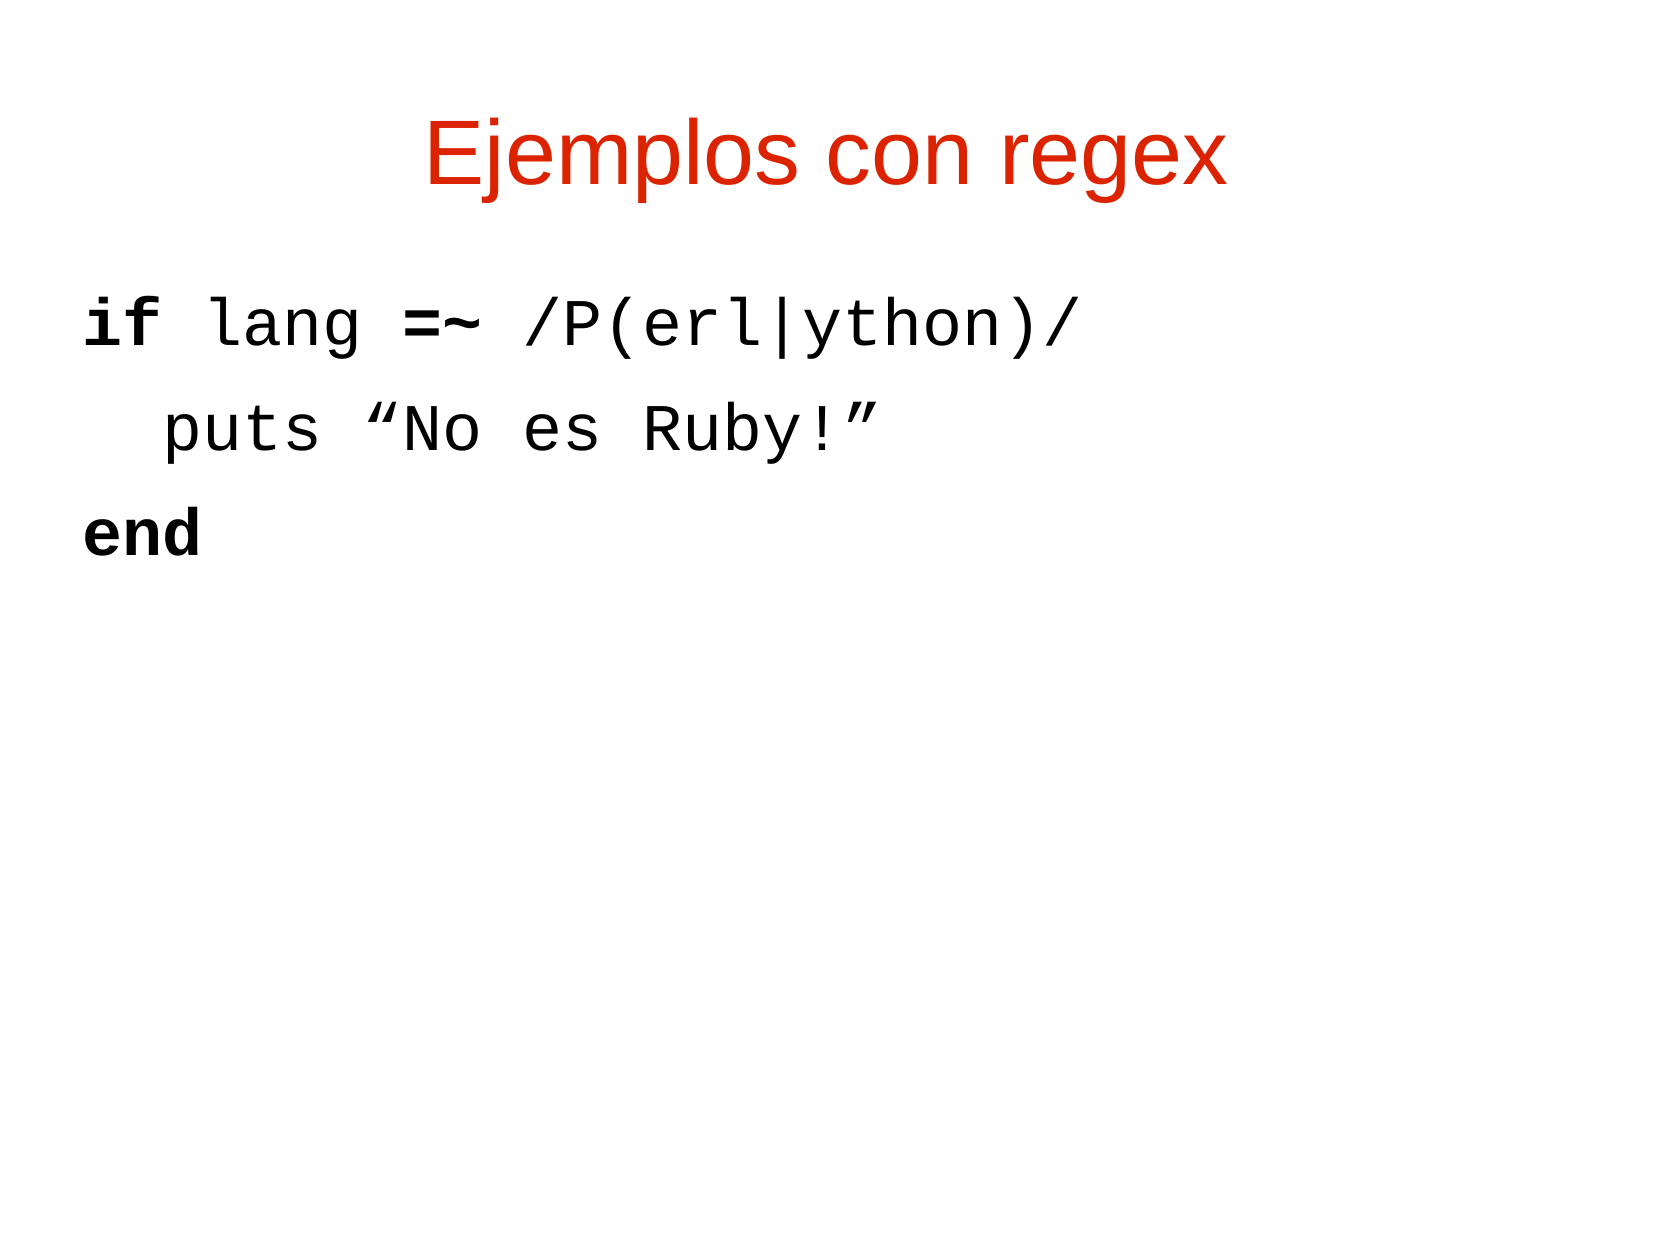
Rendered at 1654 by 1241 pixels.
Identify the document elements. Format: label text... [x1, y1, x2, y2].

list if lang =~ /P(erl|ython)/ puts “No es Ruby!” end [82, 290, 1571, 1109]
title Ejemplos con regex [82, 49, 1571, 257]
